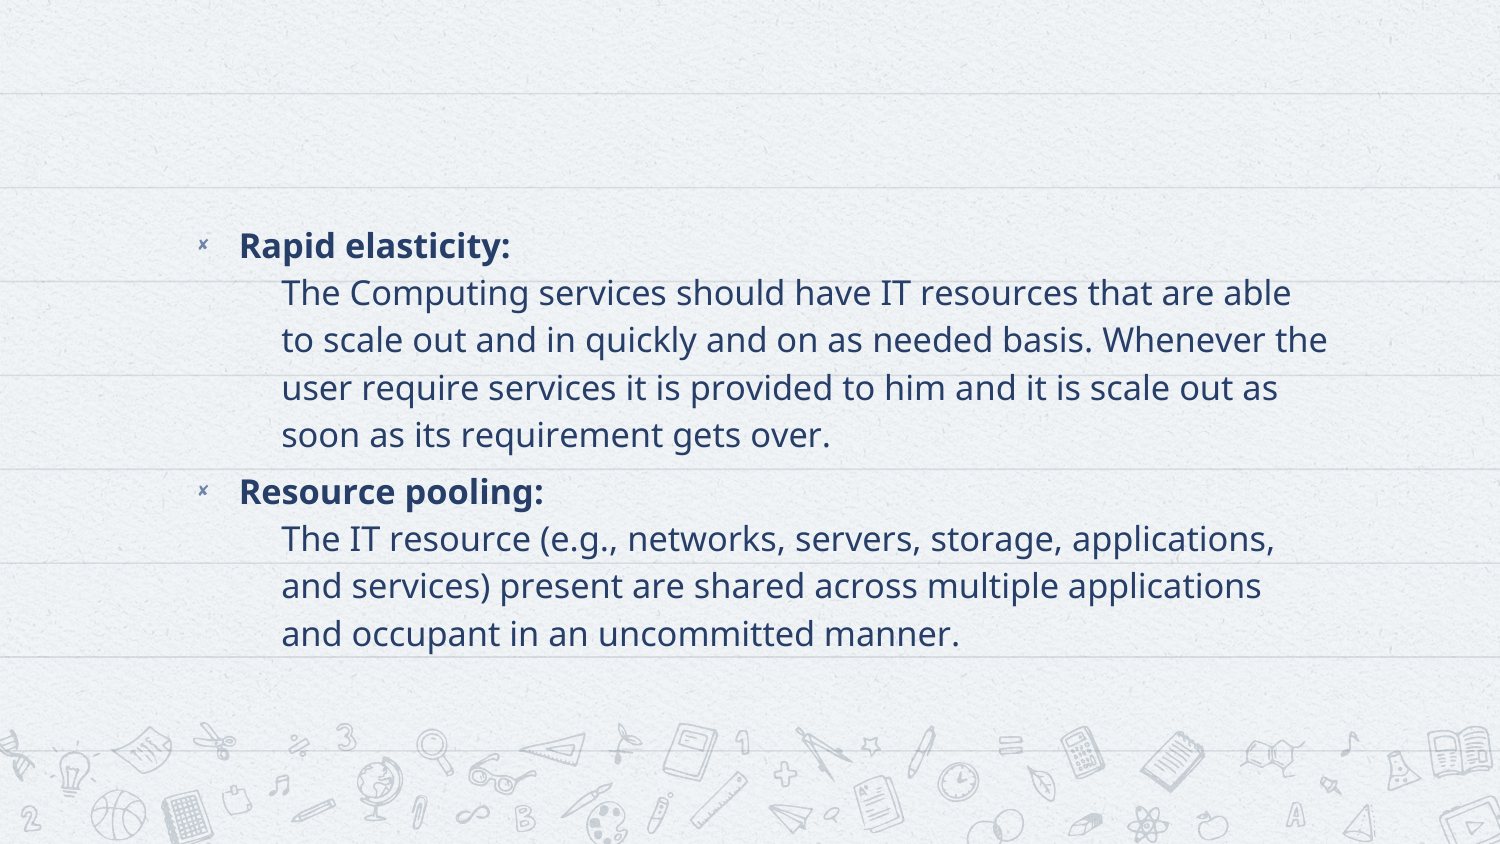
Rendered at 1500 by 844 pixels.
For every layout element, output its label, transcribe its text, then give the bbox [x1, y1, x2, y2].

list Rapid elasticity: The Computing services should have IT resources that are able to scale out and in quickly and on as needed basis. Whenever the user require services it is provided to him and it is scale out as soon as its requirement gets over. Resource pooling: The IT resource (e.g., networks, servers, storage, applications, and services) present are shared across multiple applications and occupant in an uncommitted manner. [65, 46, 1430, 658]
